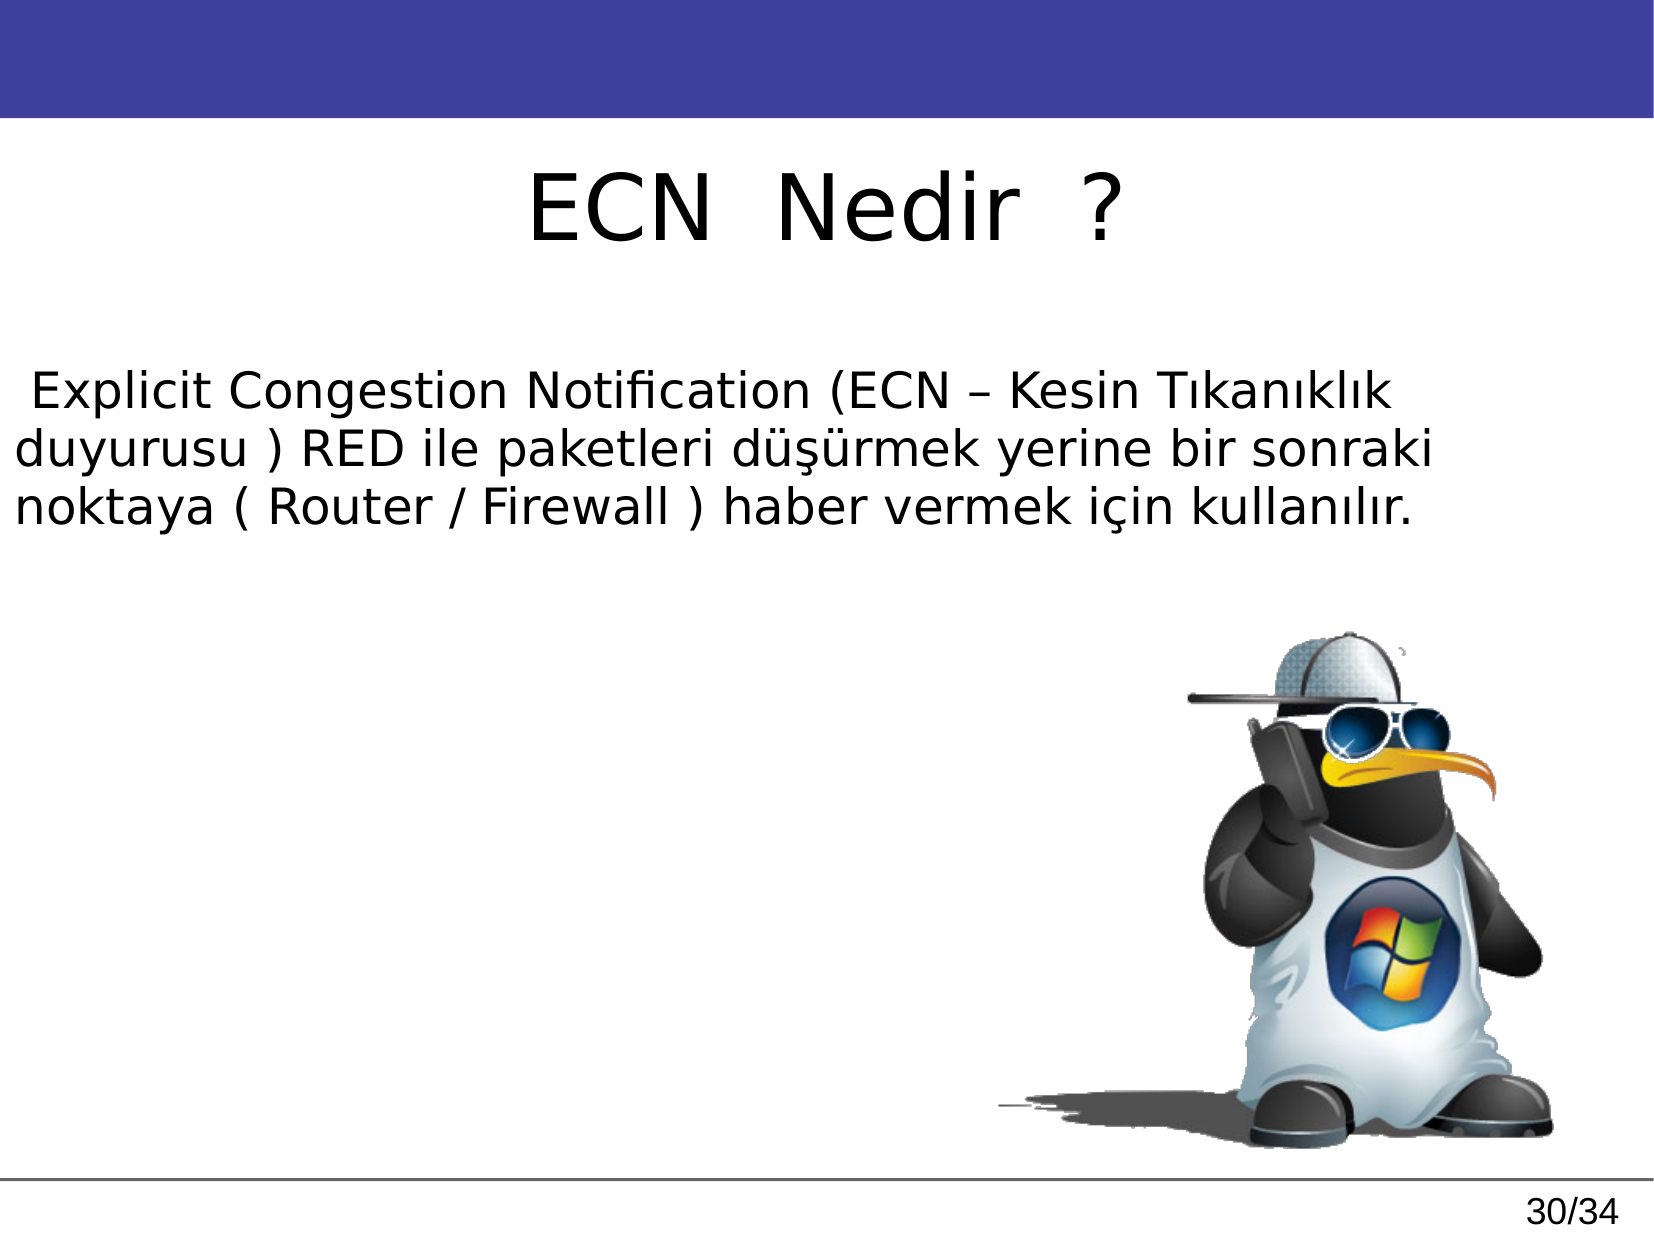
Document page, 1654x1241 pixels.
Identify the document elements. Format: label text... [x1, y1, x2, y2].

text_box Explicit Congestion Notification (ECN – Kesin Tıkanıklık duyurusu ) RED ile paketleri düşürmek yerine bir sonraki noktaya ( Router / Firewall ) haber vermek için kullanılır. [0, 354, 1625, 544]
text_box ECN Nedir ? [0, 147, 1654, 270]
text_box <number>/34 [1511, 1183, 1654, 1241]
picture [991, 629, 1565, 1152]
